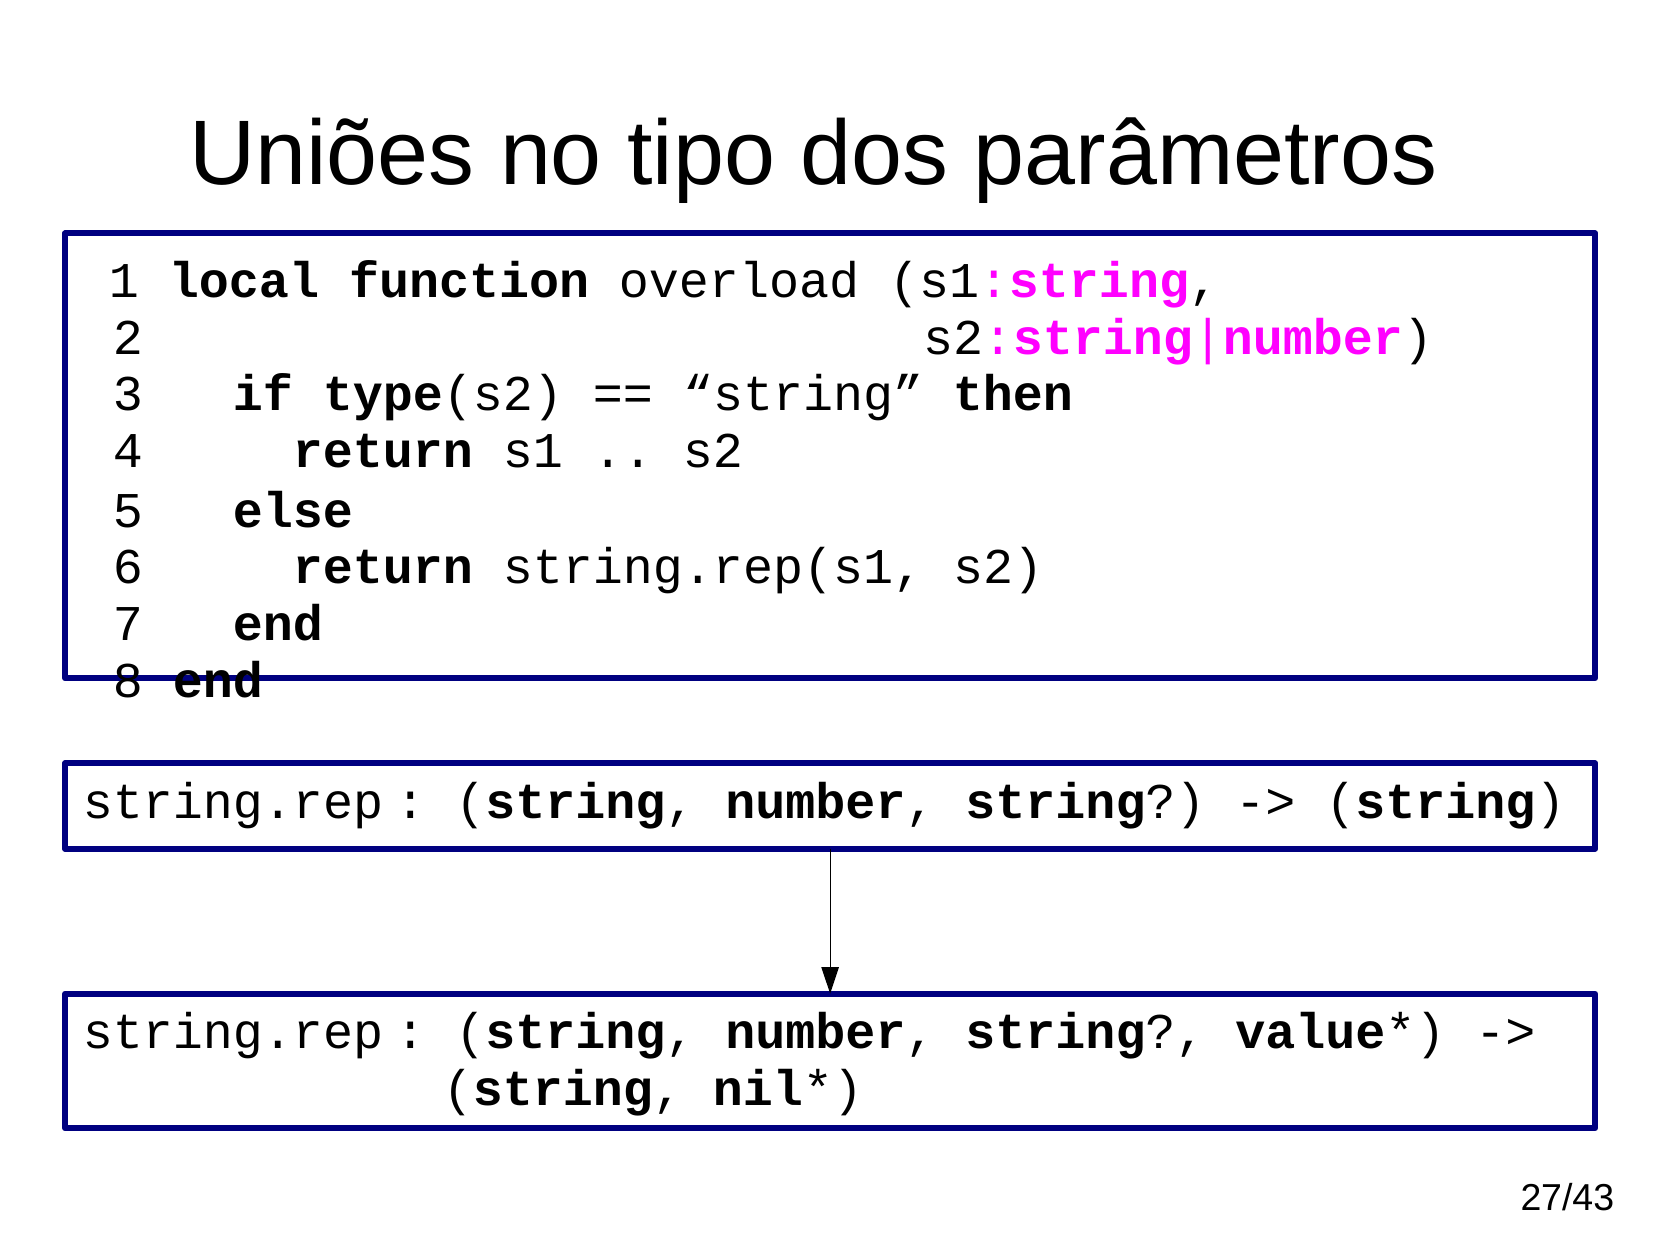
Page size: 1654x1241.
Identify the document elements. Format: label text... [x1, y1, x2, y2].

title Uniões no tipo dos parâmetros [82, 49, 1571, 230]
text_box 1 local function overload (s1:string, 2 s2:string|number) 3 if type(s2) == “string” then 4 return s1 .. s2 5 else 6 return string.rep(s1, s2) 7 end 8 end [65, 233, 1596, 679]
text_box 27/43 [1495, 1168, 1630, 1239]
text_box string.rep : (string, number, string?) -> (string) [65, 763, 1596, 849]
text_box string.rep : (string, number, string?, value*) -> (string, nil*) [65, 993, 1596, 1129]
